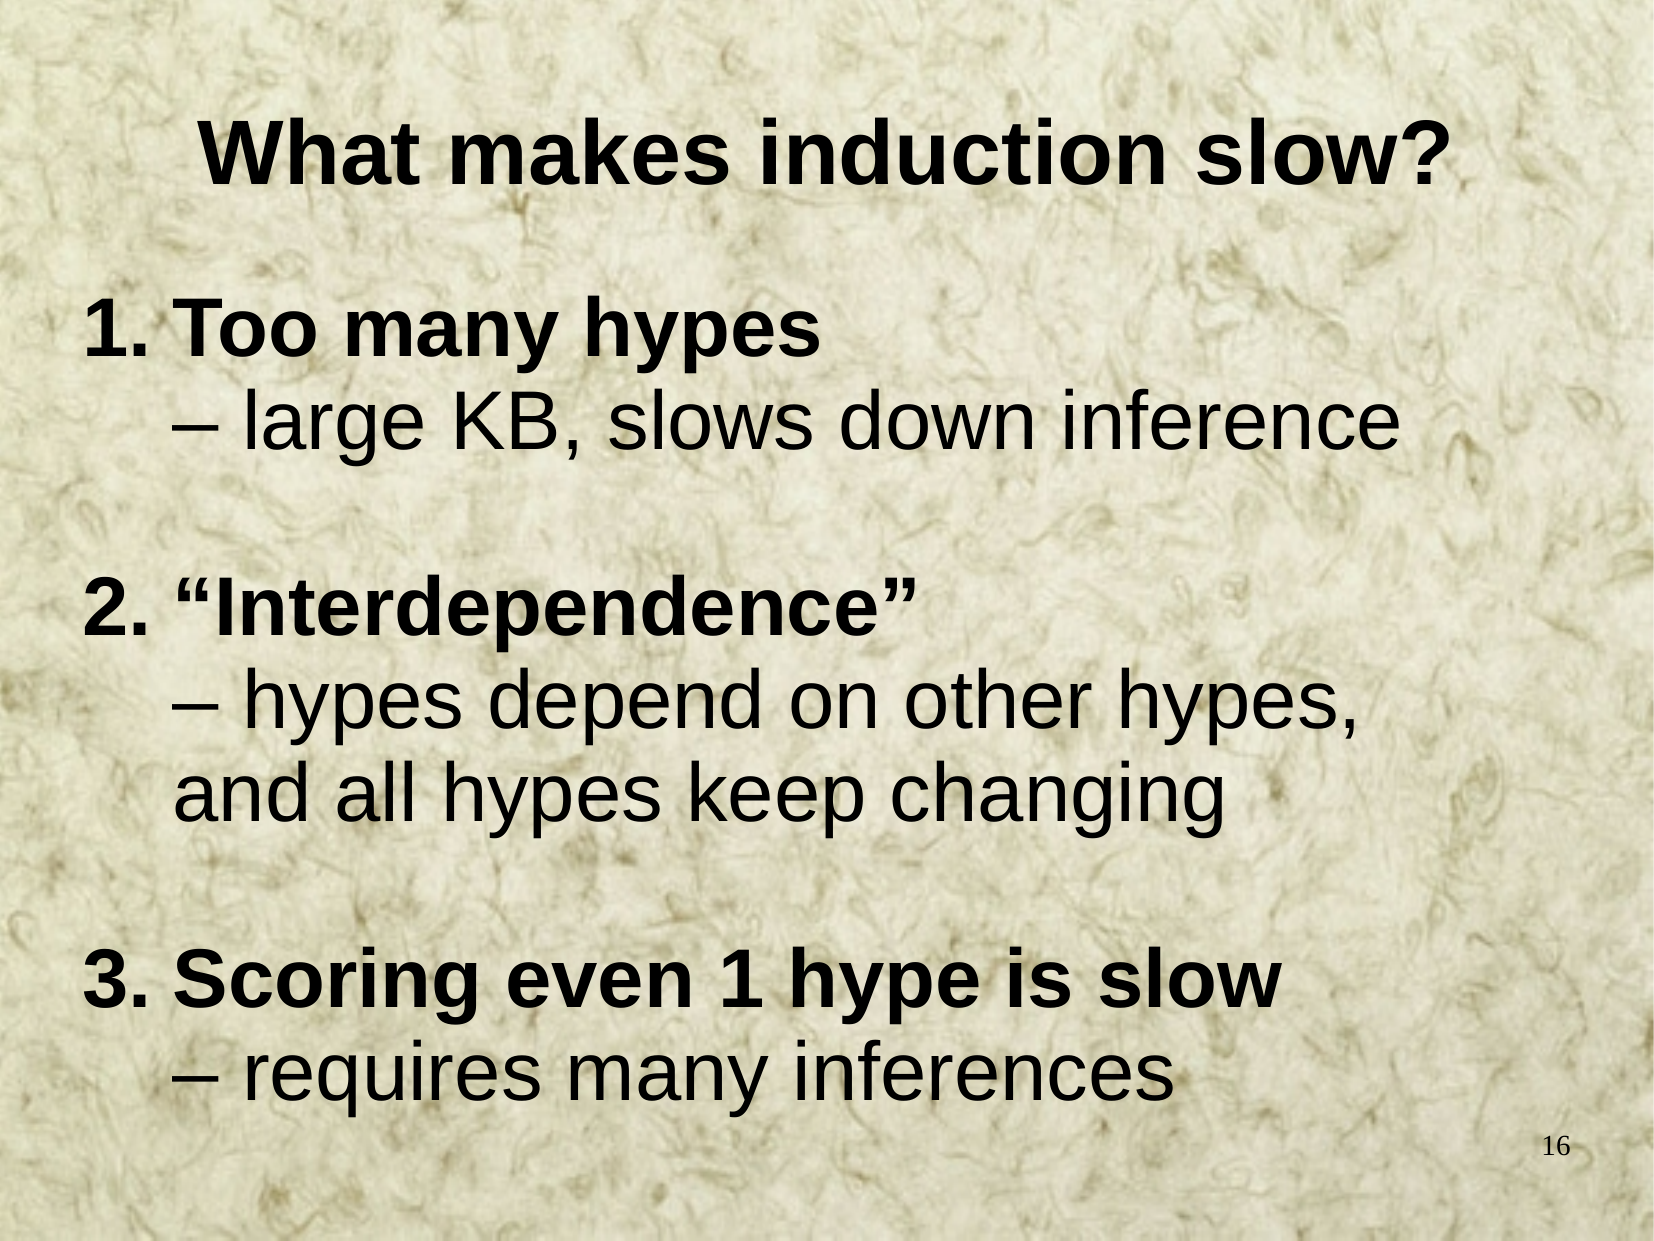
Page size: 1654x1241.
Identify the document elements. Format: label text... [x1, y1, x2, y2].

subtitle Too many hypes – large KB, slows down inference “Interdependence” – hypes depend on other hypes, and all hypes keep changing Scoring even 1 hype is slow – requires many inferences [82, 280, 1571, 1119]
title What makes induction slow? [82, 49, 1571, 257]
picture [0, 0, 1654, 1241]
